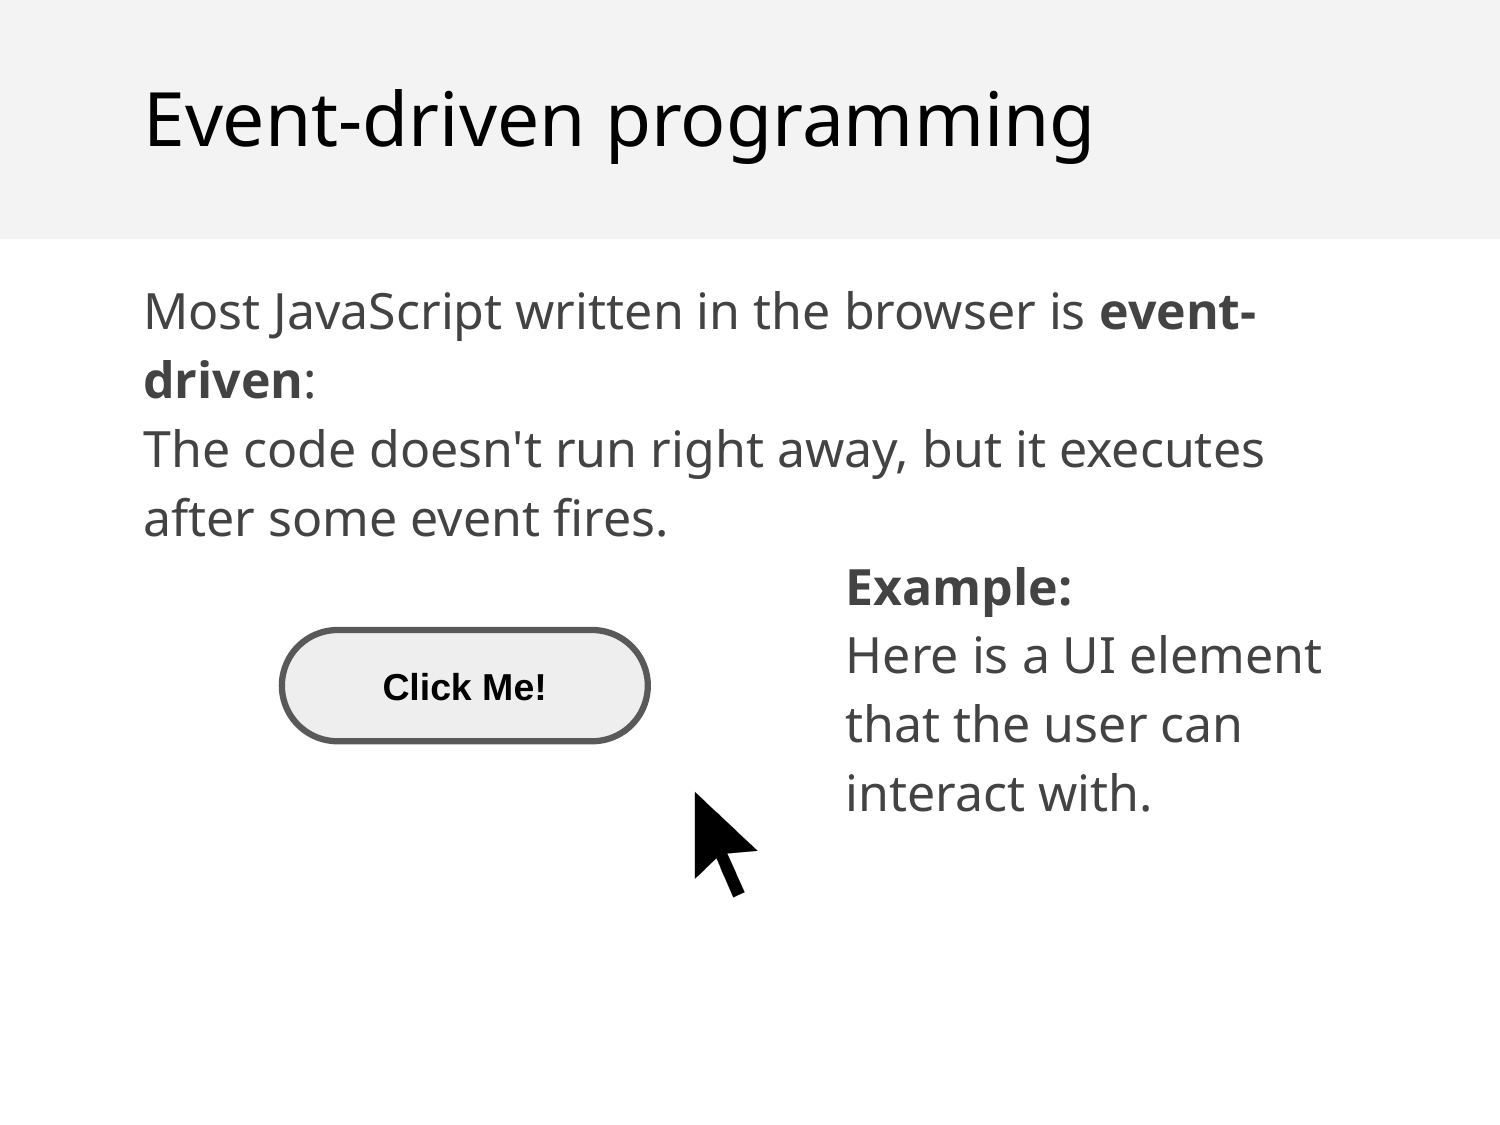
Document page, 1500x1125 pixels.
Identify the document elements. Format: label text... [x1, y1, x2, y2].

list Example: Here is a UI element that the user can interact with. [830, 530, 1435, 742]
text_box Click Me! [281, 630, 648, 742]
list Most JavaScript written in the browser is event-driven: The code doesn't run right away, but it executes after some event fires. [128, 255, 1372, 497]
title Event-driven programming [128, 56, 1372, 183]
picture [658, 781, 784, 908]
